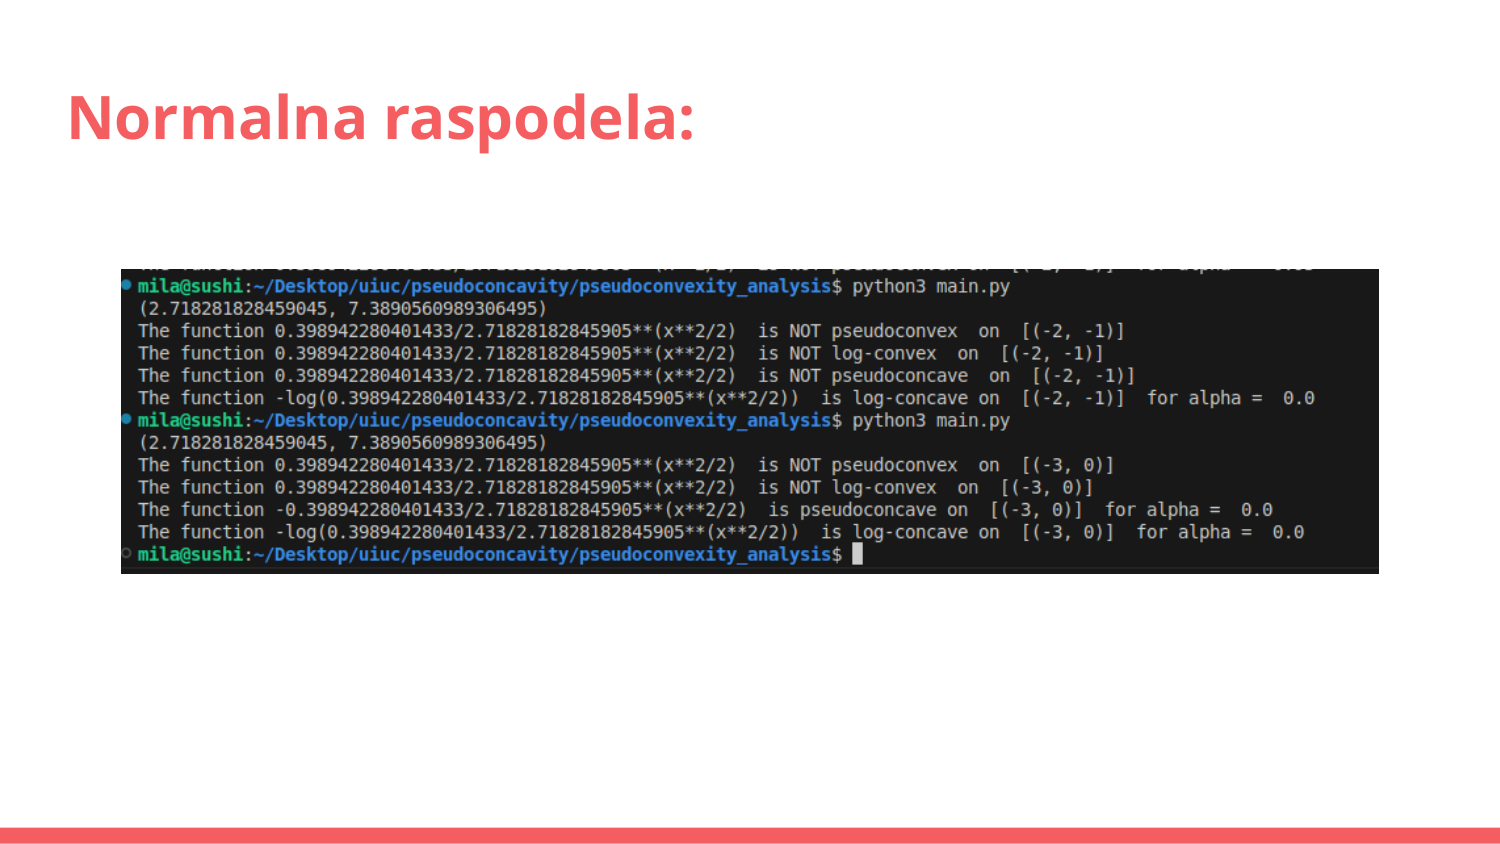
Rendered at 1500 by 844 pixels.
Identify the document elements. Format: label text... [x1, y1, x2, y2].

picture [121, 269, 1379, 574]
title Normalna raspodela: [51, 64, 1449, 167]
